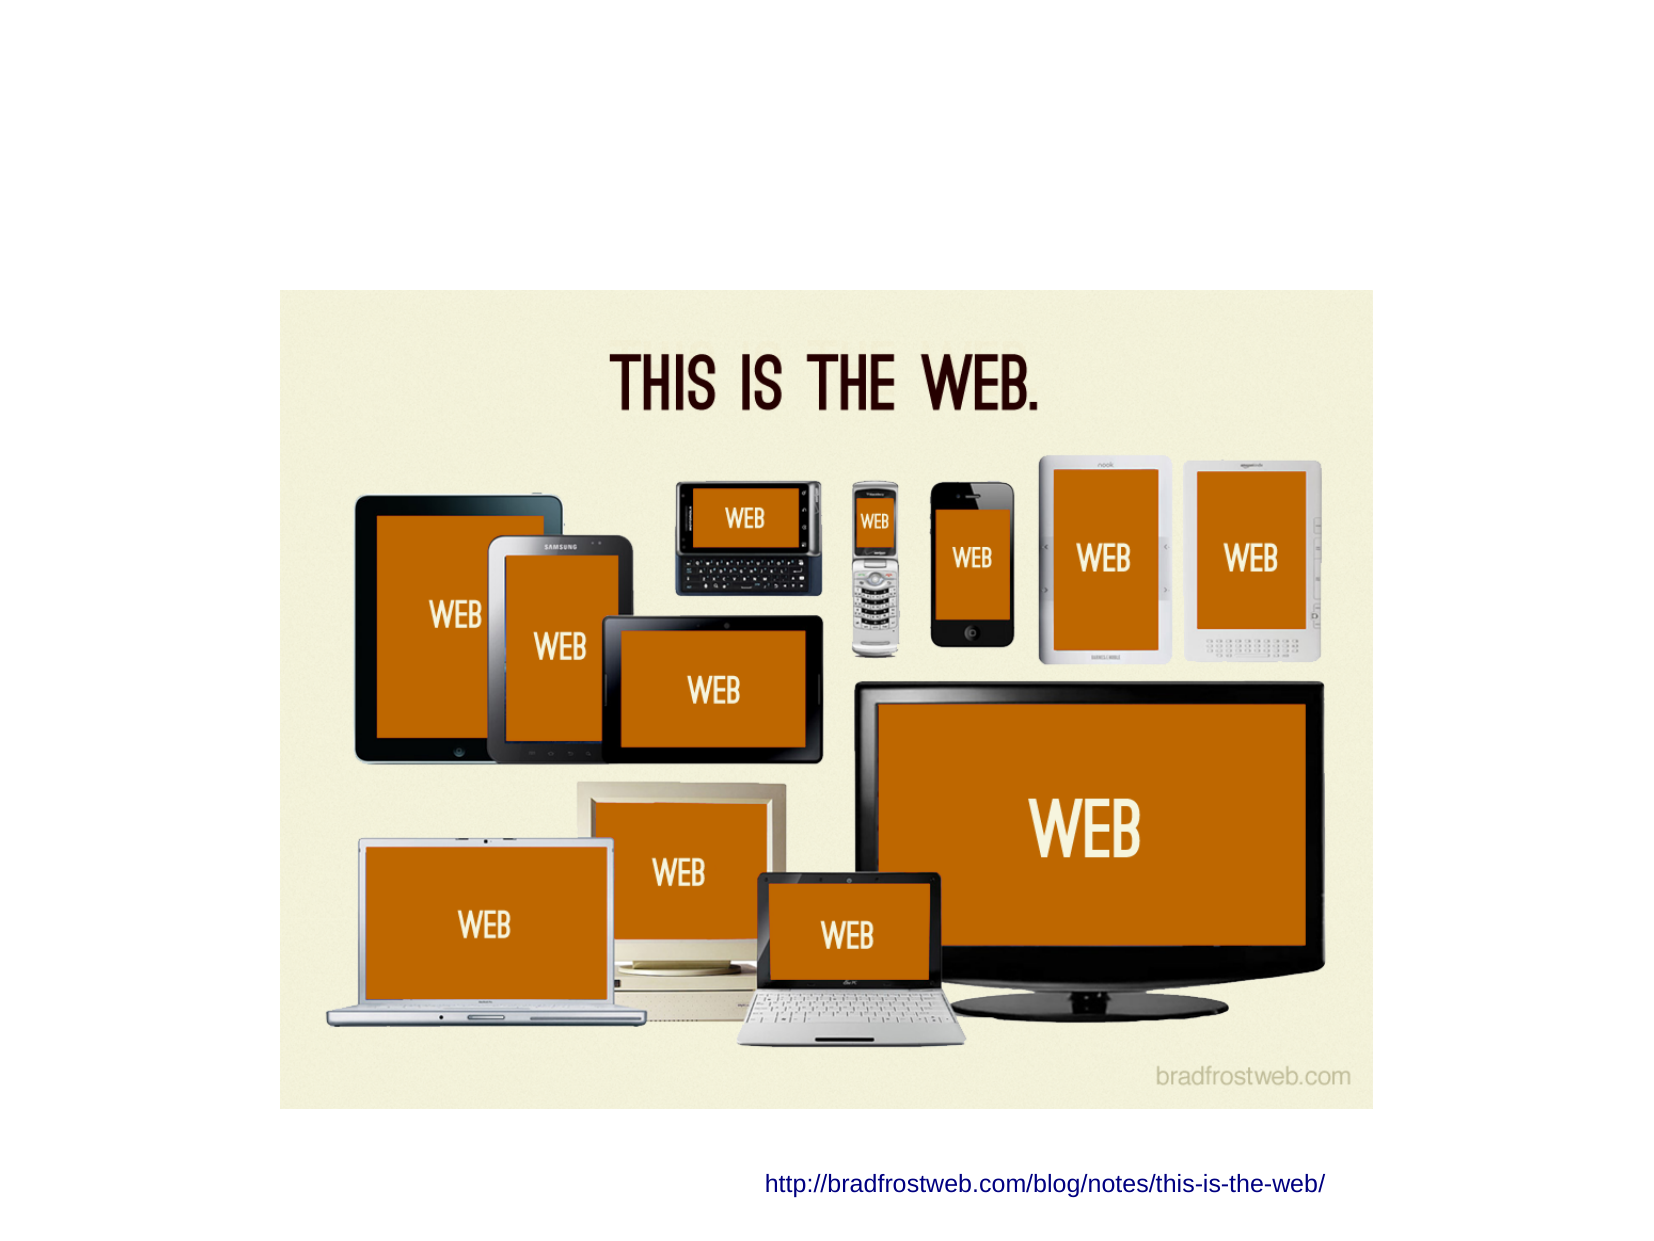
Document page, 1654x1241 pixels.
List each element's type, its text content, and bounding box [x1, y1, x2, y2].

picture [280, 290, 1373, 1109]
text_box http://bradfrostweb.com/blog/notes/this-is-the-web/ [750, 1162, 1342, 1206]
